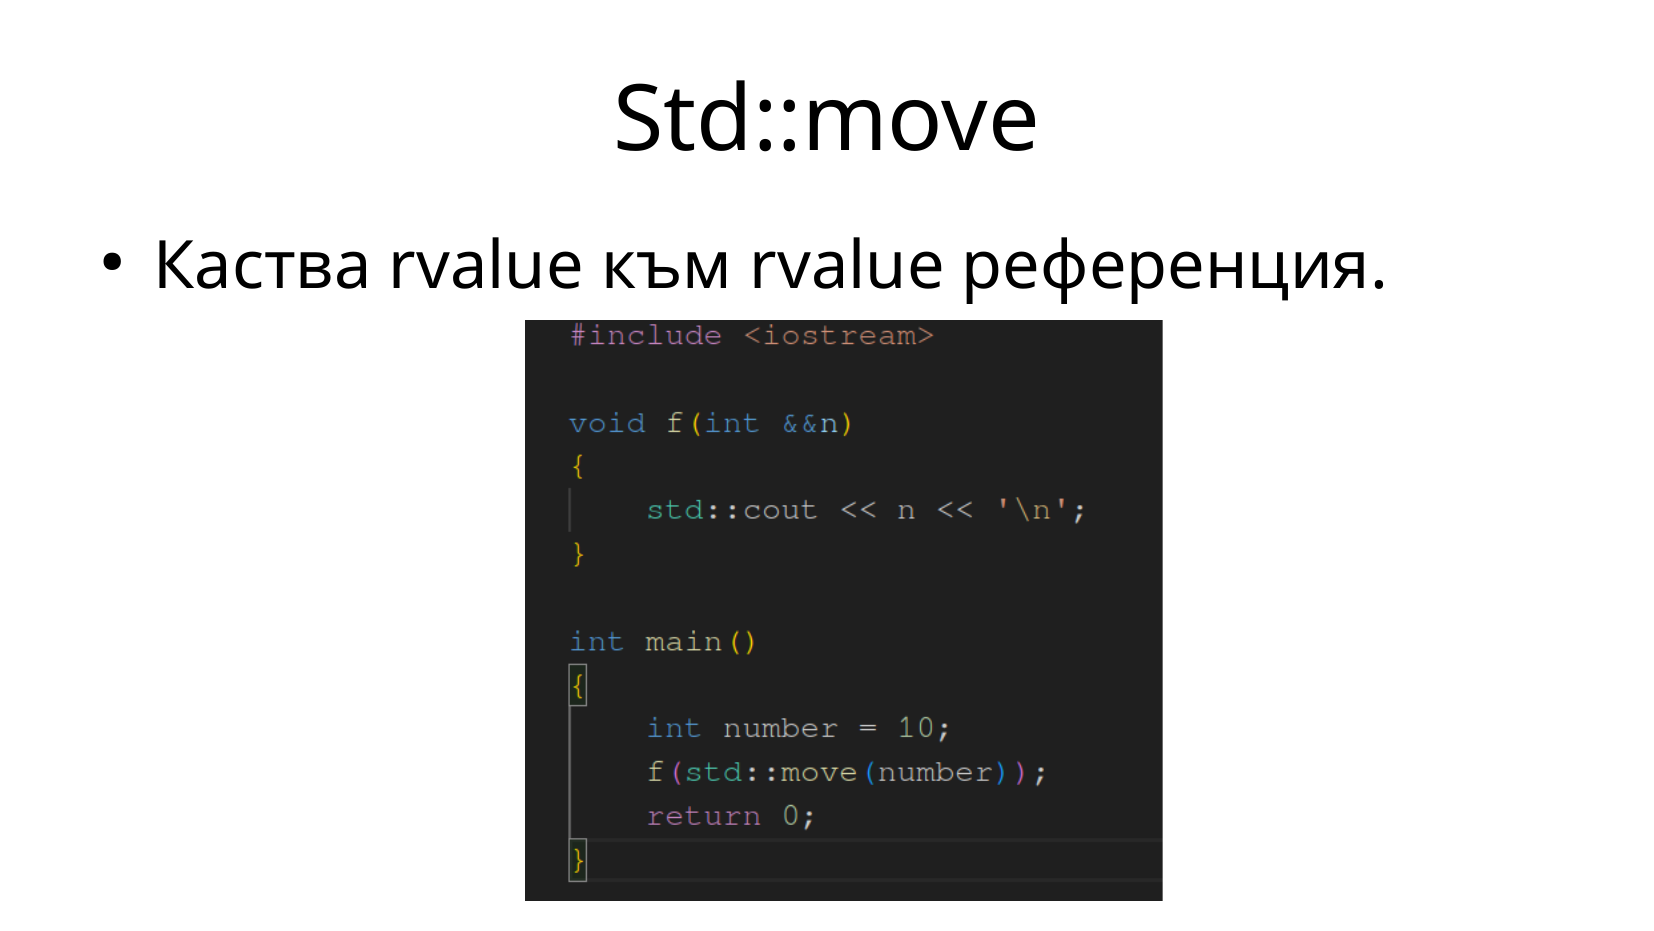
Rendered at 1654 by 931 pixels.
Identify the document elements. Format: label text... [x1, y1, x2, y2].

list Каства rvalue към rvalue референция. [82, 217, 1571, 758]
picture [525, 320, 1163, 901]
title Std::move [82, 37, 1571, 193]
